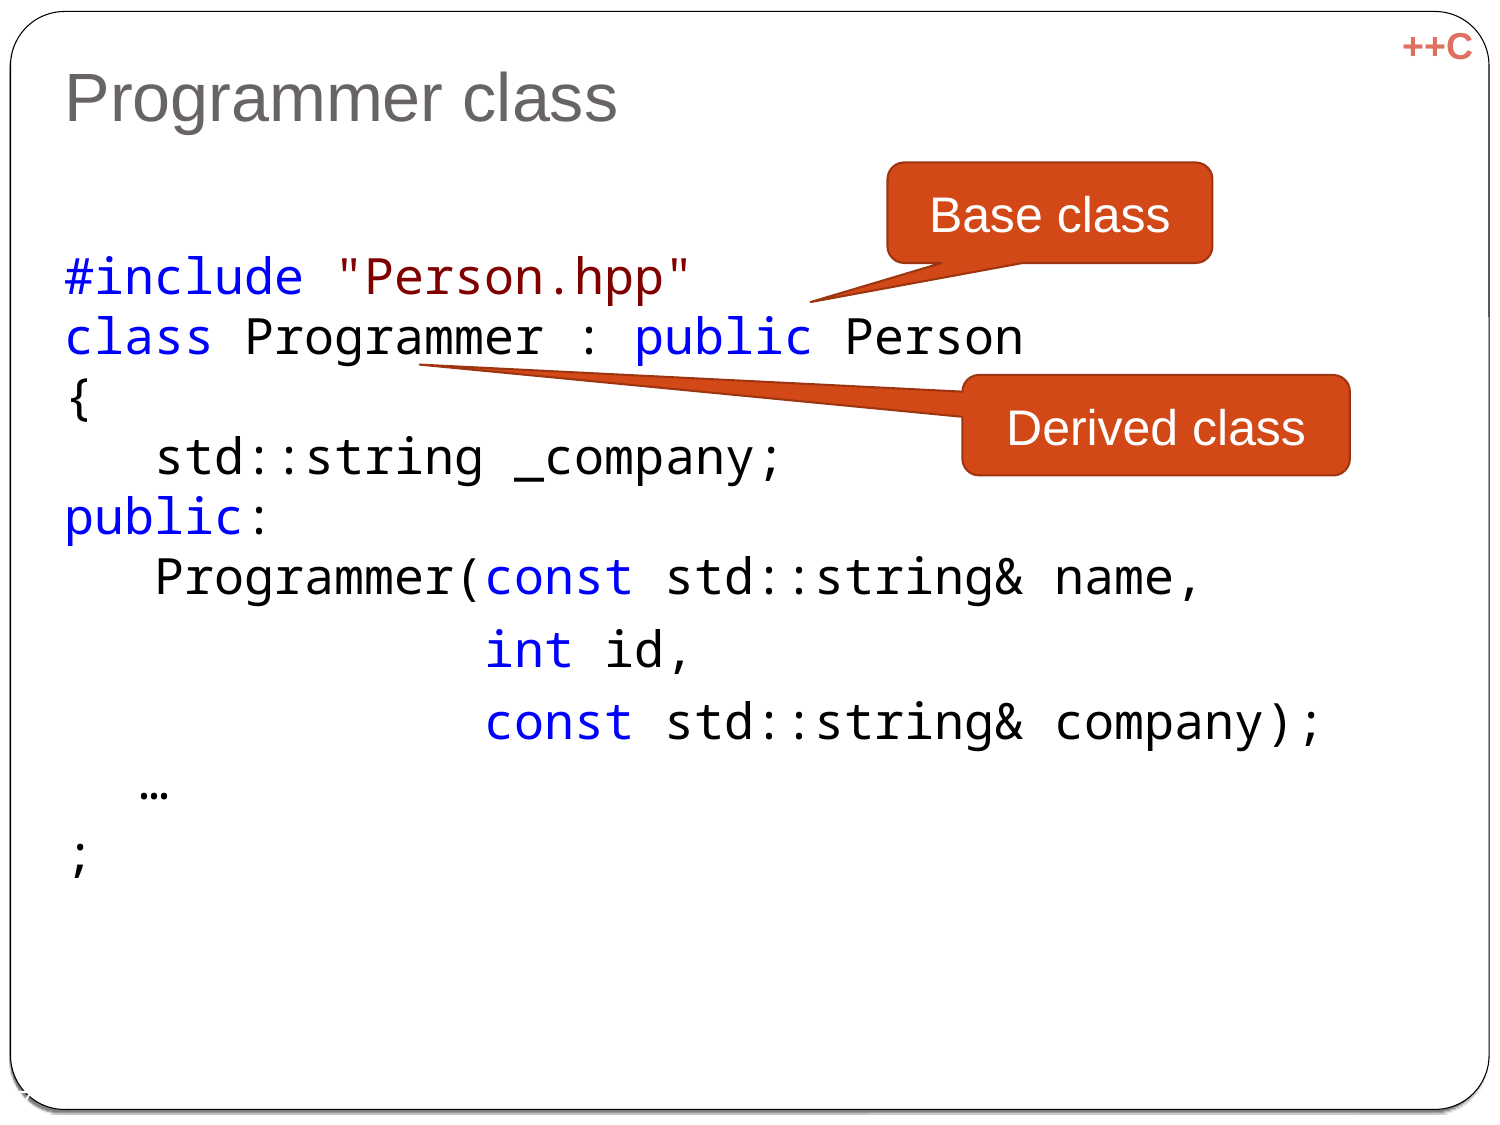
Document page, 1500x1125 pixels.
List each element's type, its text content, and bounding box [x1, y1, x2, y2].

title Programmer class [50, 45, 1450, 150]
text_box Base class [810, 162, 1213, 303]
text_box Derived class [419, 364, 1350, 476]
slide_number <number> [0, 1074, 50, 1125]
list #include "Person.hpp" class Programmer : public Person { std::string _company; public: Programmer(const std::string& name, int id, const std::string& company); … ; [50, 237, 1500, 1125]
